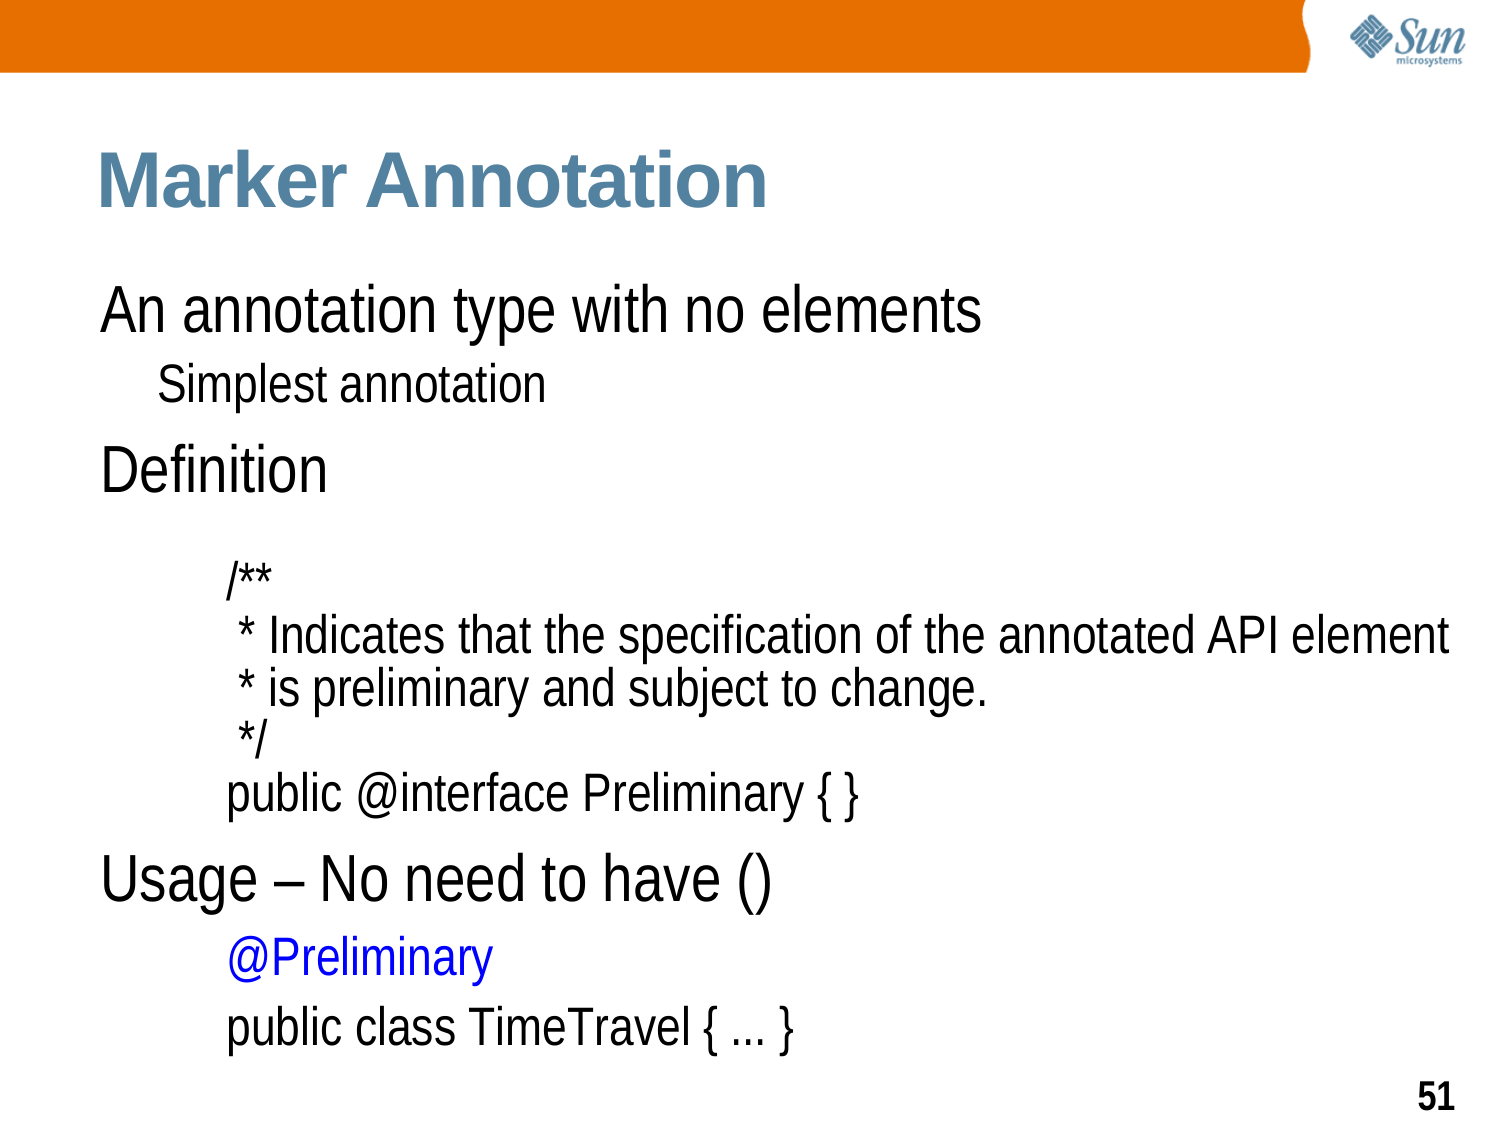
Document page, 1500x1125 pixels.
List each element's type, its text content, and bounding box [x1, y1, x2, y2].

list An annotation type with no elements Simplest annotation Definition /** * Indicates that the specification of the annotated API element * is preliminary and subject to change. */ public @interface Preliminary { } Usage – No need to have () @Preliminary public class TimeTravel { ... } [80, 279, 1469, 1074]
picture [0, 0, 1500, 75]
title Marker Annotation [96, 143, 1459, 279]
